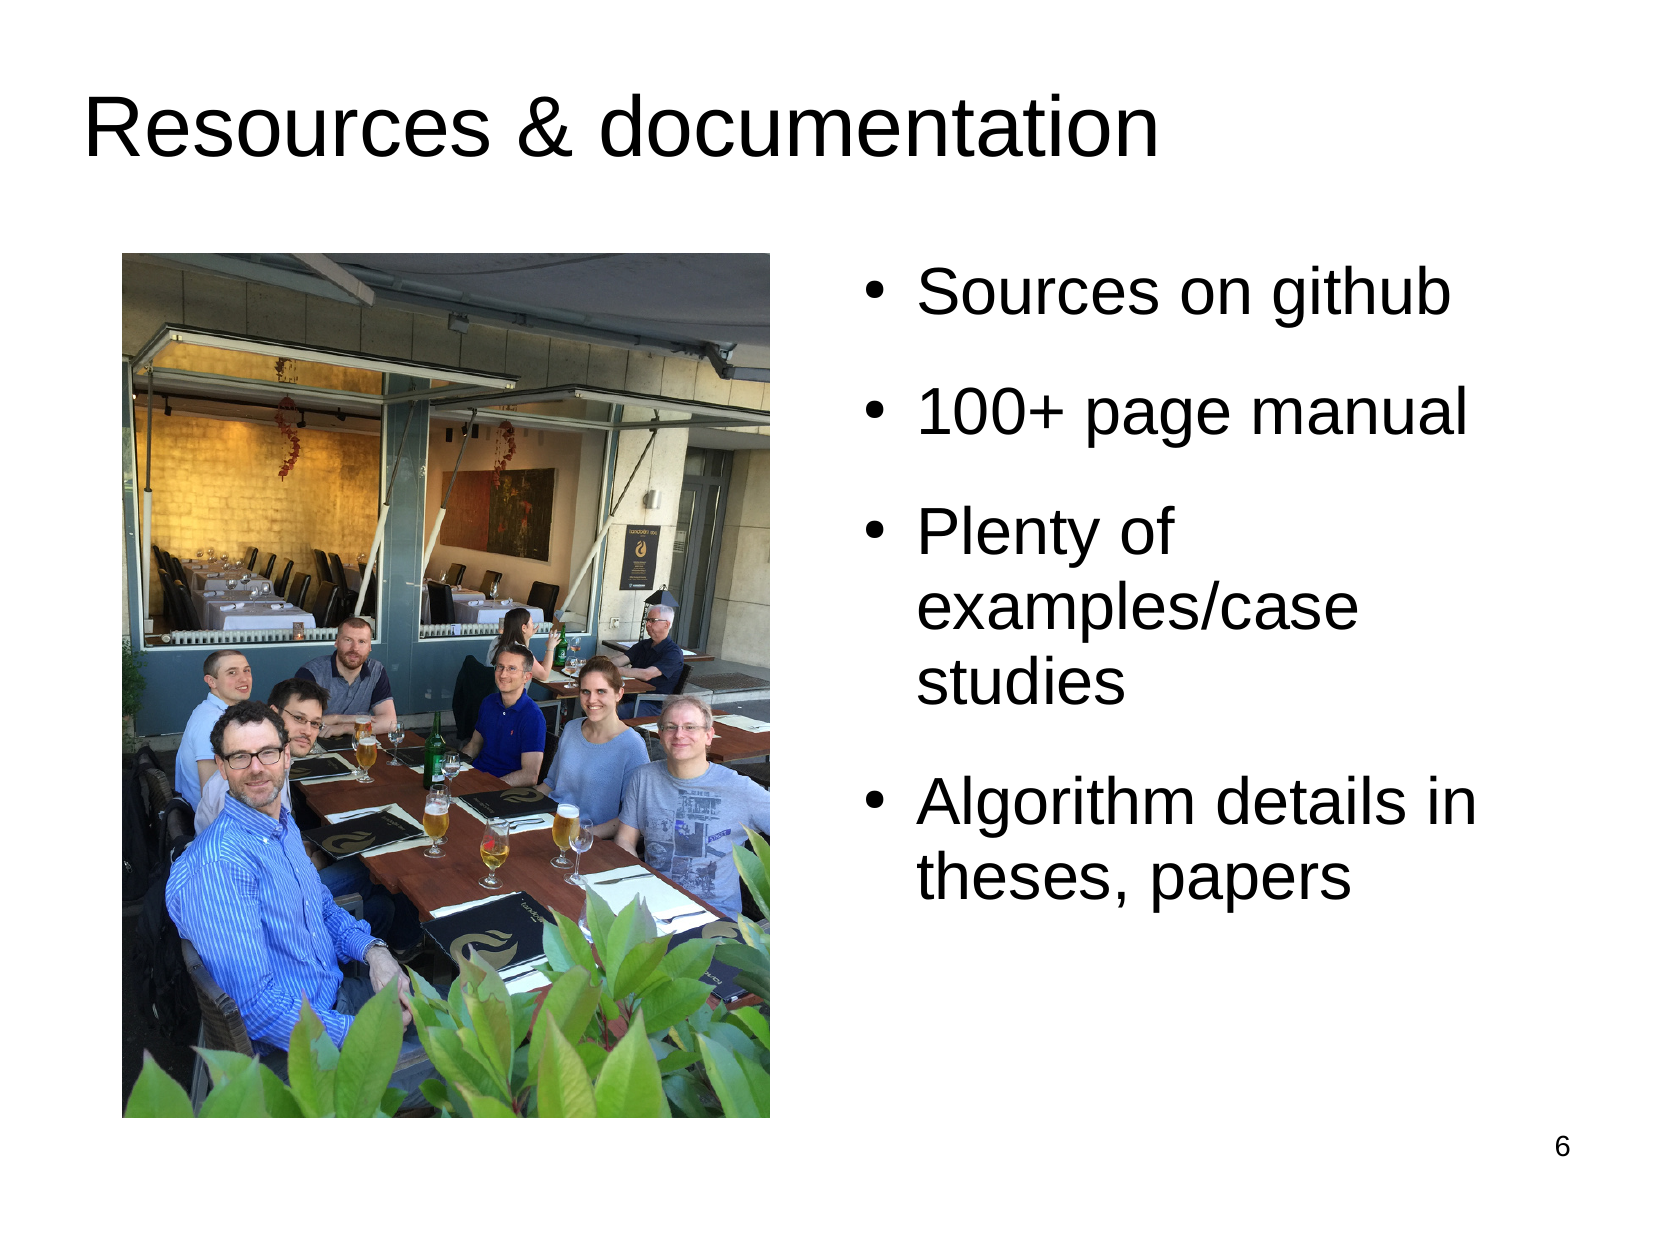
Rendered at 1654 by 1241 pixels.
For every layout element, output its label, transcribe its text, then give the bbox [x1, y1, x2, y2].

list Sources on github 100+ page manual Plenty of examples/case studies Algorithm details in theses, papers [845, 253, 1572, 1118]
picture [122, 253, 770, 1118]
title Resources & documentation [82, 49, 1571, 204]
